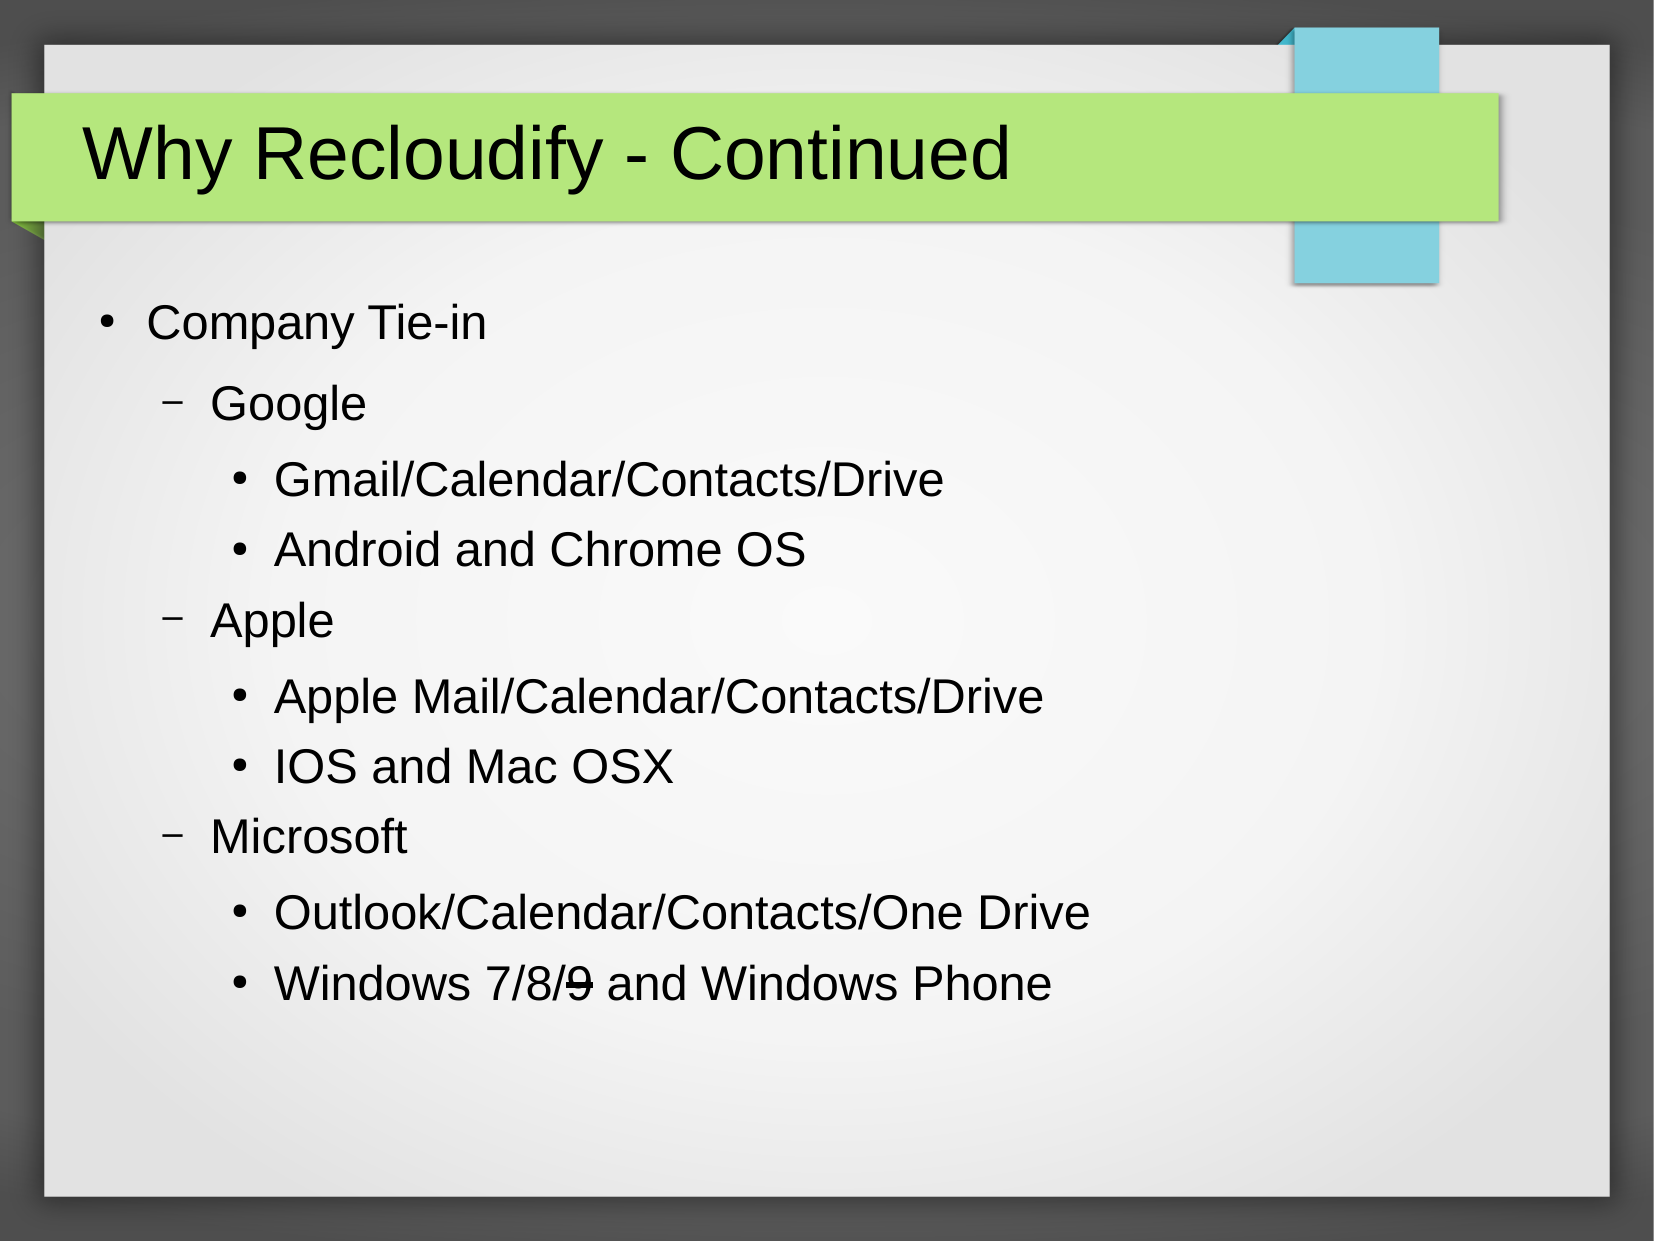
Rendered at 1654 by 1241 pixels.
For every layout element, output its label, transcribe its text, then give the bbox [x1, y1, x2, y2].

title Why Recloudify - Continued [82, 94, 1264, 213]
list Company Tie-in Google Gmail/Calendar/Contacts/Drive Android and Chrome OS Apple Apple Mail/Calendar/Contacts/Drive IOS and Mac OSX Microsoft Outlook/Calendar/Contacts/One Drive Windows 7/8/9 and Windows Phone [82, 295, 1571, 1015]
picture [0, 0, 1654, 1241]
